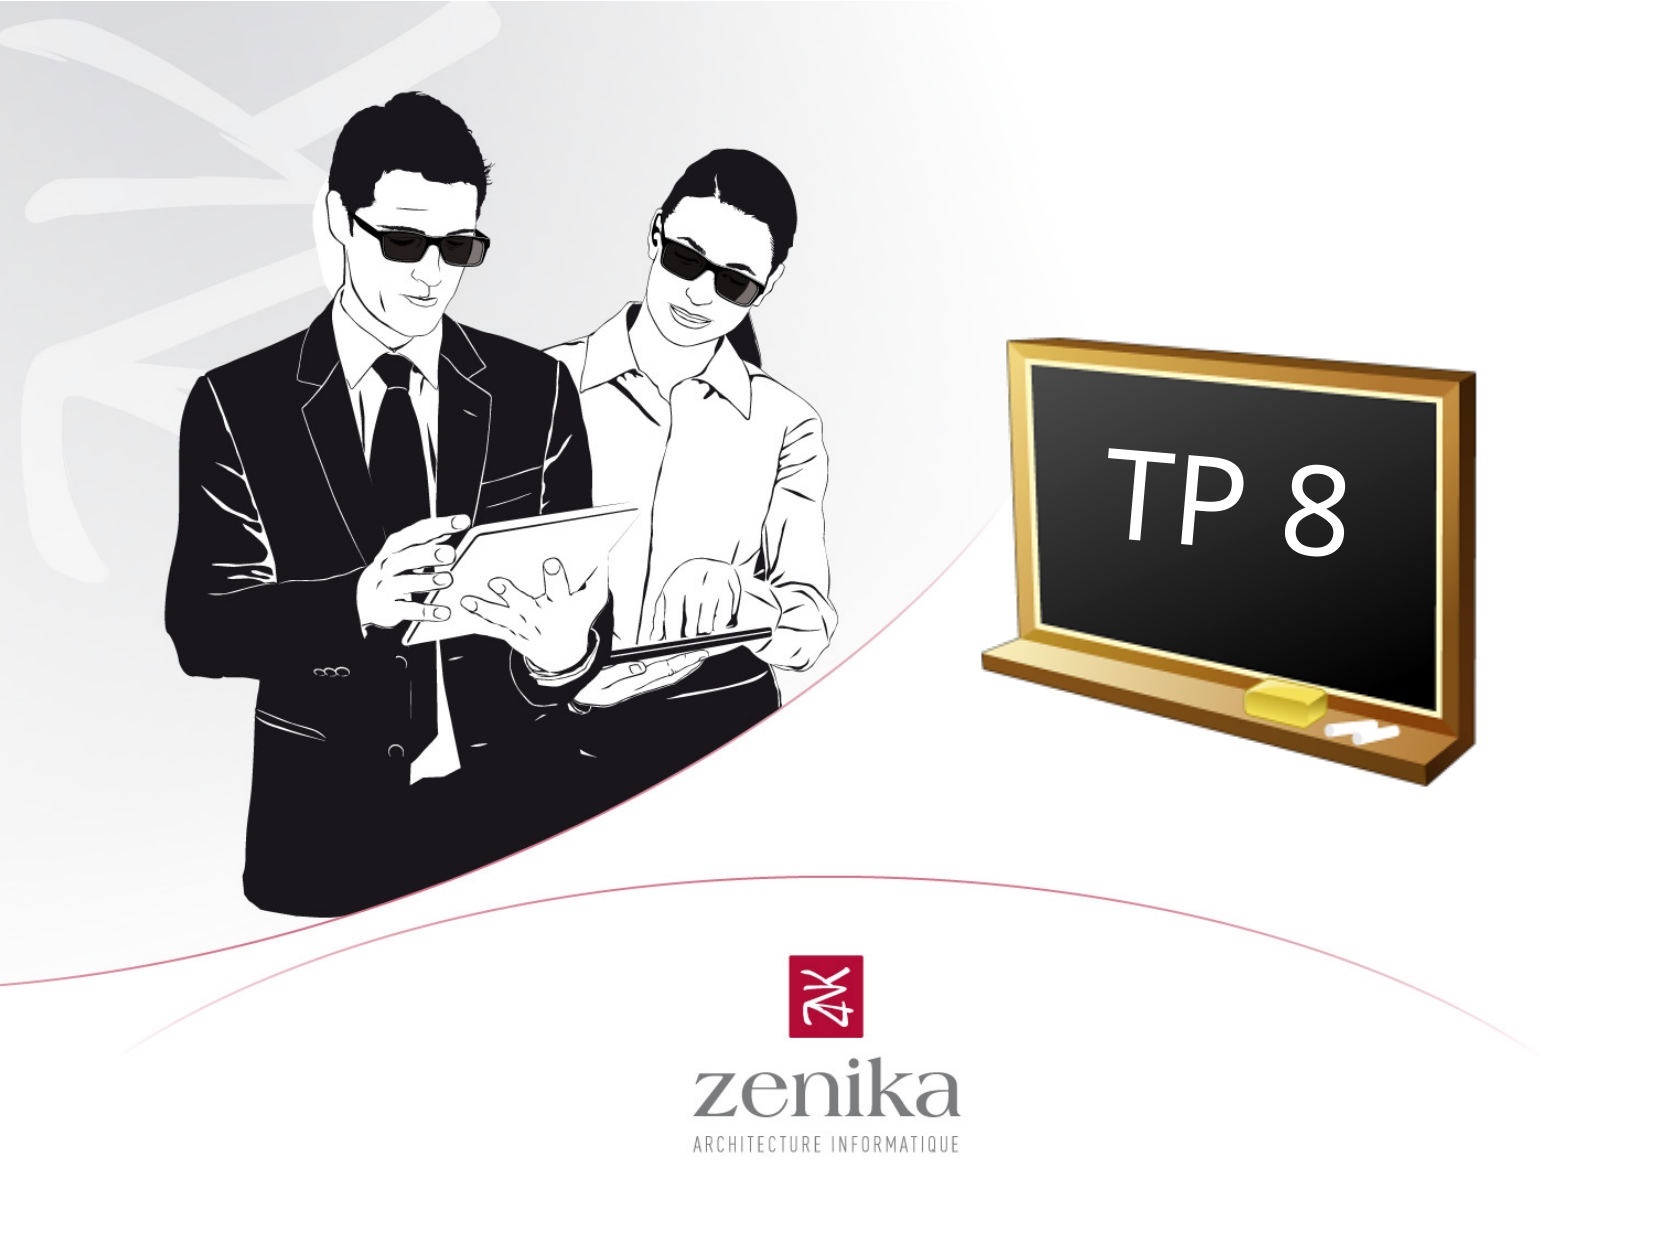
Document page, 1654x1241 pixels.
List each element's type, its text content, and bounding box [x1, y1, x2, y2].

subtitle [885, 590, 1571, 875]
picture [0, 1, 1652, 1241]
text_box TP 8 [1081, 395, 1391, 610]
